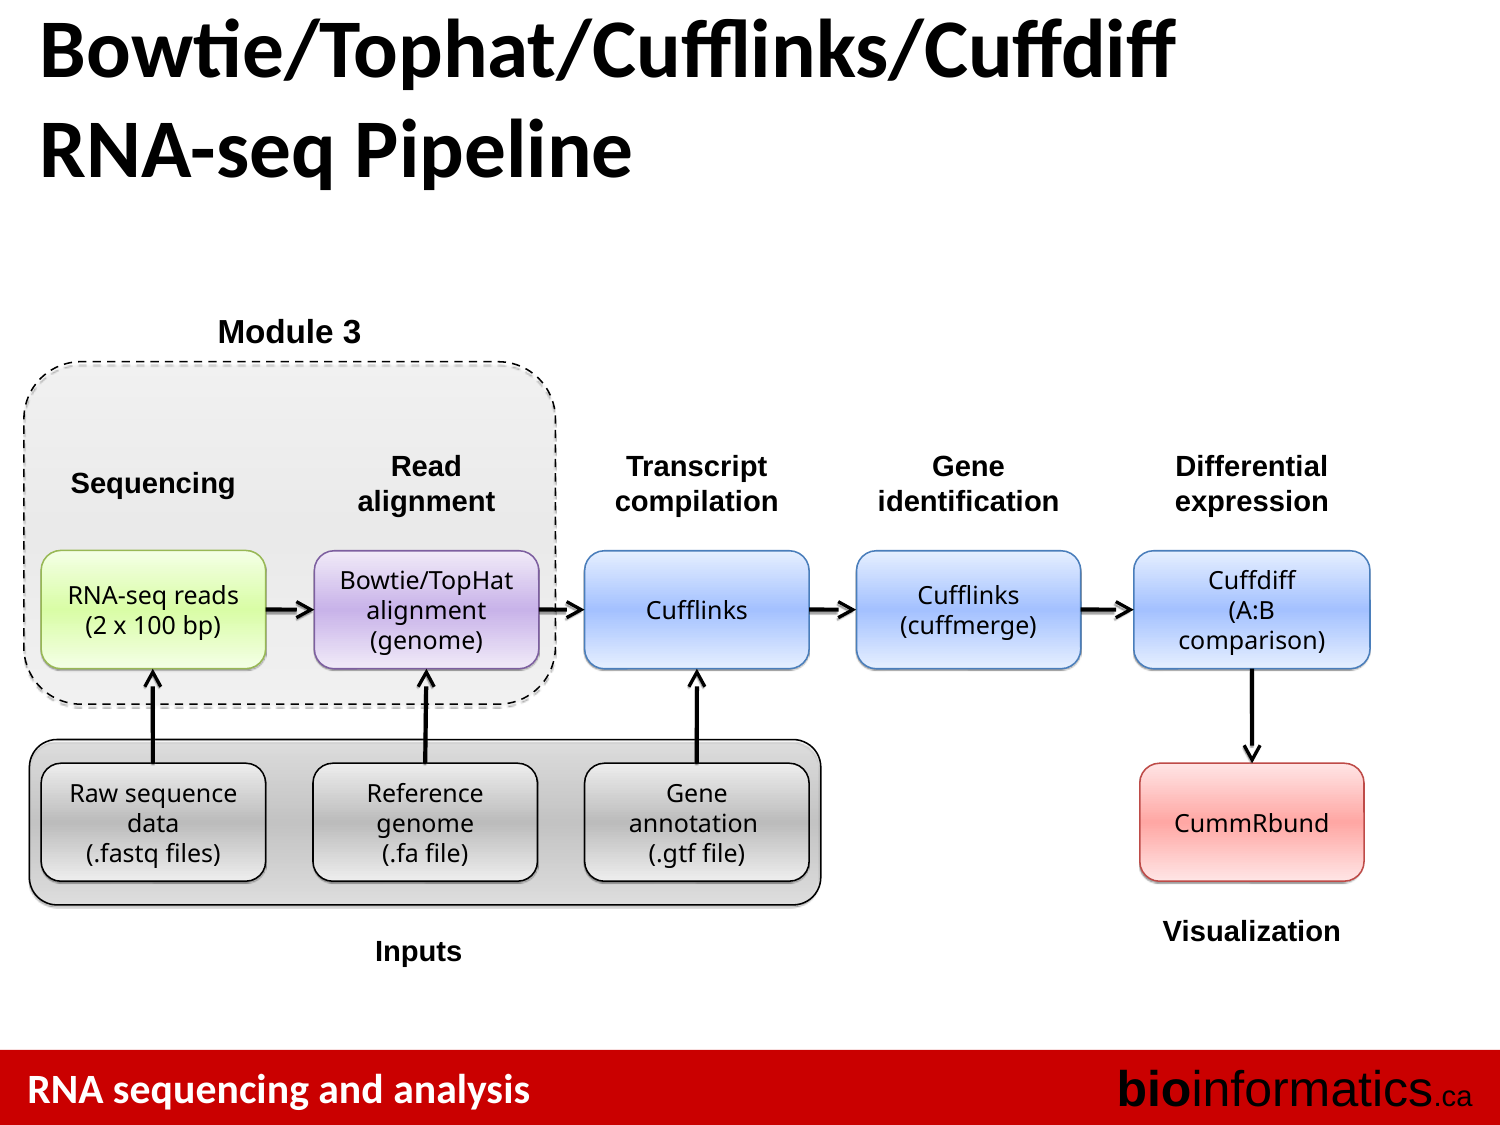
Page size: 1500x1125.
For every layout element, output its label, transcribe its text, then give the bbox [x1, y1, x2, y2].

text_box Visualization [1116, 904, 1388, 955]
text_box Gene annotation (.gtf file) [584, 763, 810, 882]
text_box CummRbund [1139, 763, 1365, 882]
text_box [29, 739, 821, 905]
text_box Gene identification [832, 440, 1105, 525]
text_box Cufflinks (cuffmerge) [856, 550, 1081, 669]
text_box [23, 361, 556, 705]
text_box Bowtie/TopHat alignment (genome) [314, 550, 539, 669]
text_box [296, 604, 306, 614]
text_box Cuffdiff (A:B comparison) [1133, 550, 1371, 669]
text_box Cufflinks [584, 550, 810, 669]
text_box Differential expression [1116, 440, 1388, 525]
text_box Sequencing [55, 457, 251, 508]
text_box Transcript compilation [560, 440, 832, 525]
text_box [428, 615, 556, 705]
text_box Inputs [360, 925, 478, 976]
text_box Module 3 [202, 302, 377, 358]
title Bowtie/Tophat/Cufflinks/Cuffdiff RNA-seq Pipeline [24, 0, 1475, 188]
text_box RNA-seq reads (2 x 100 bp) [41, 550, 266, 669]
text_box Read alignment [324, 440, 529, 525]
text_box Raw sequence data (.fastq files) [41, 763, 266, 882]
text_box Reference genome (.fa file) [312, 763, 538, 882]
